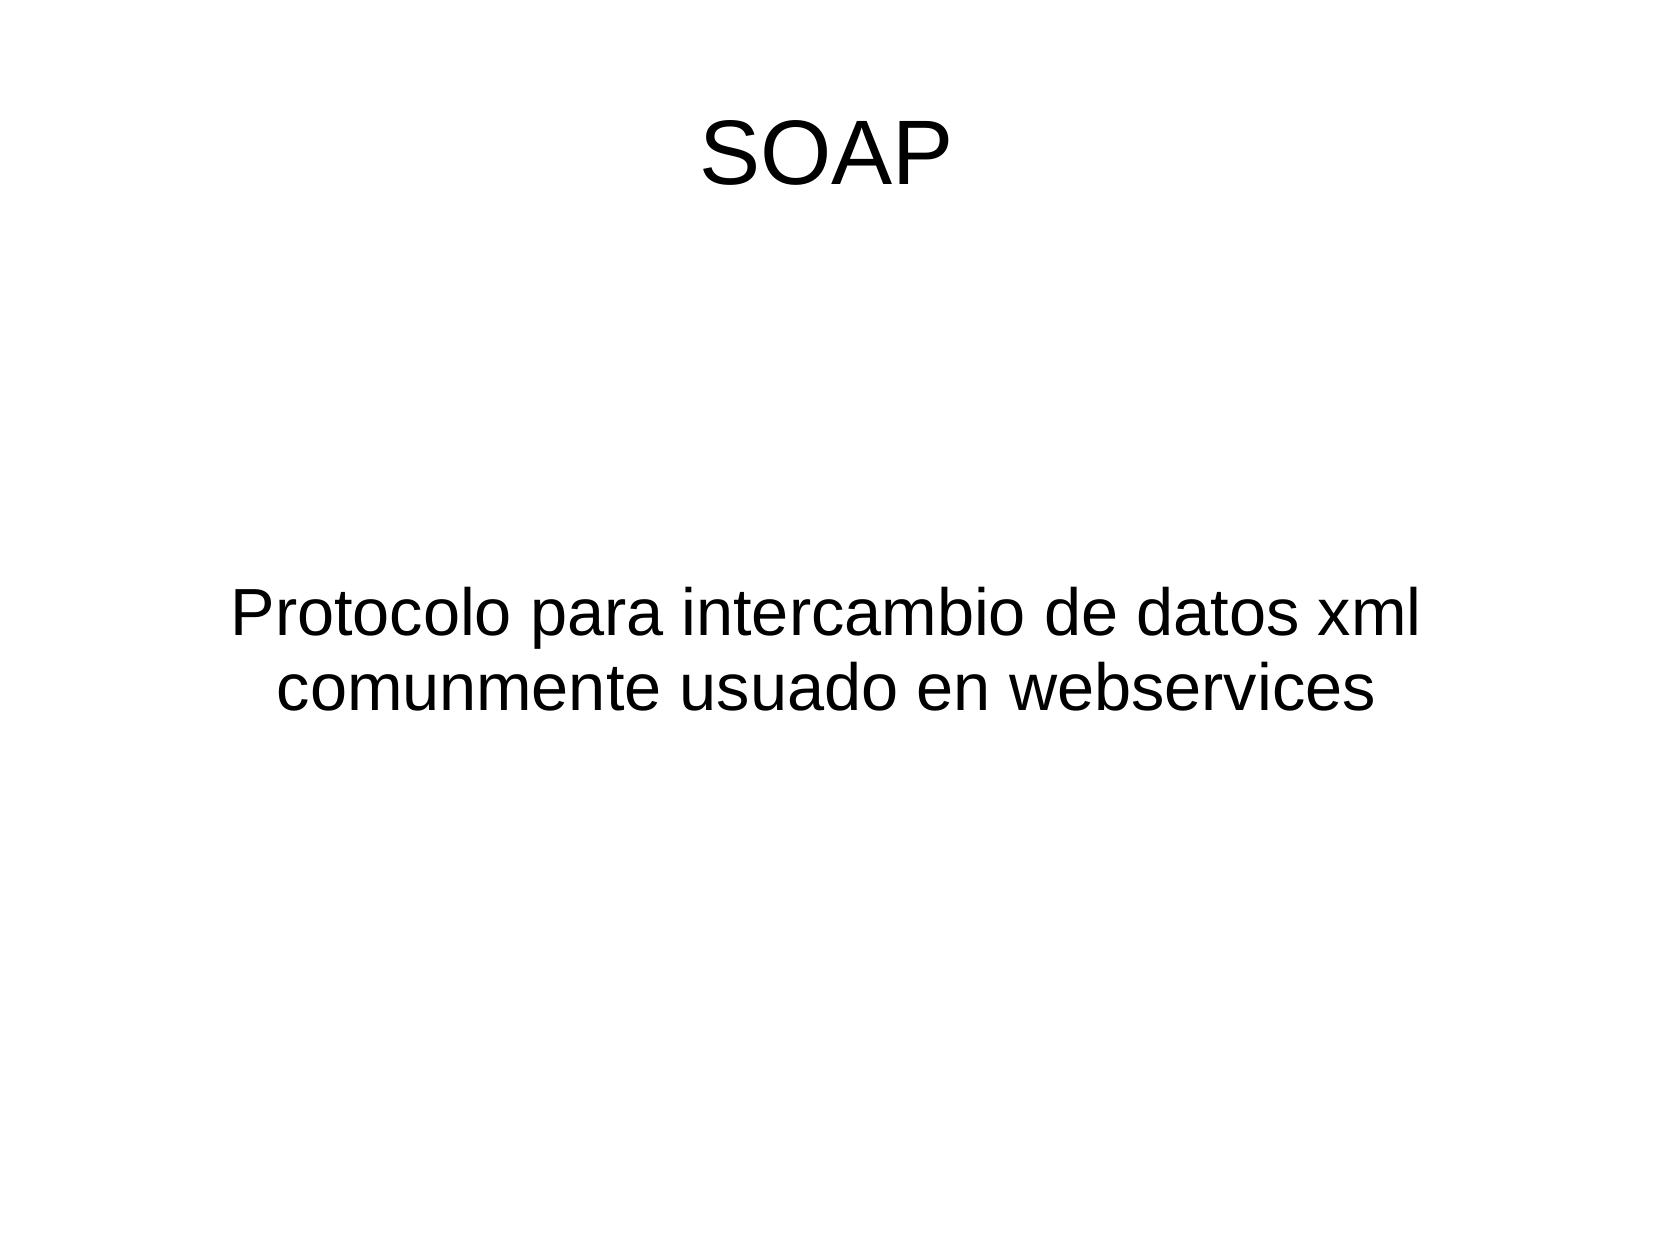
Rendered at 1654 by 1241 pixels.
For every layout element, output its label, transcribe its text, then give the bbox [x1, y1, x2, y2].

subtitle Protocolo para intercambio de datos xml comunmente usuado en webservices [82, 290, 1571, 1010]
title SOAP [82, 49, 1571, 257]
